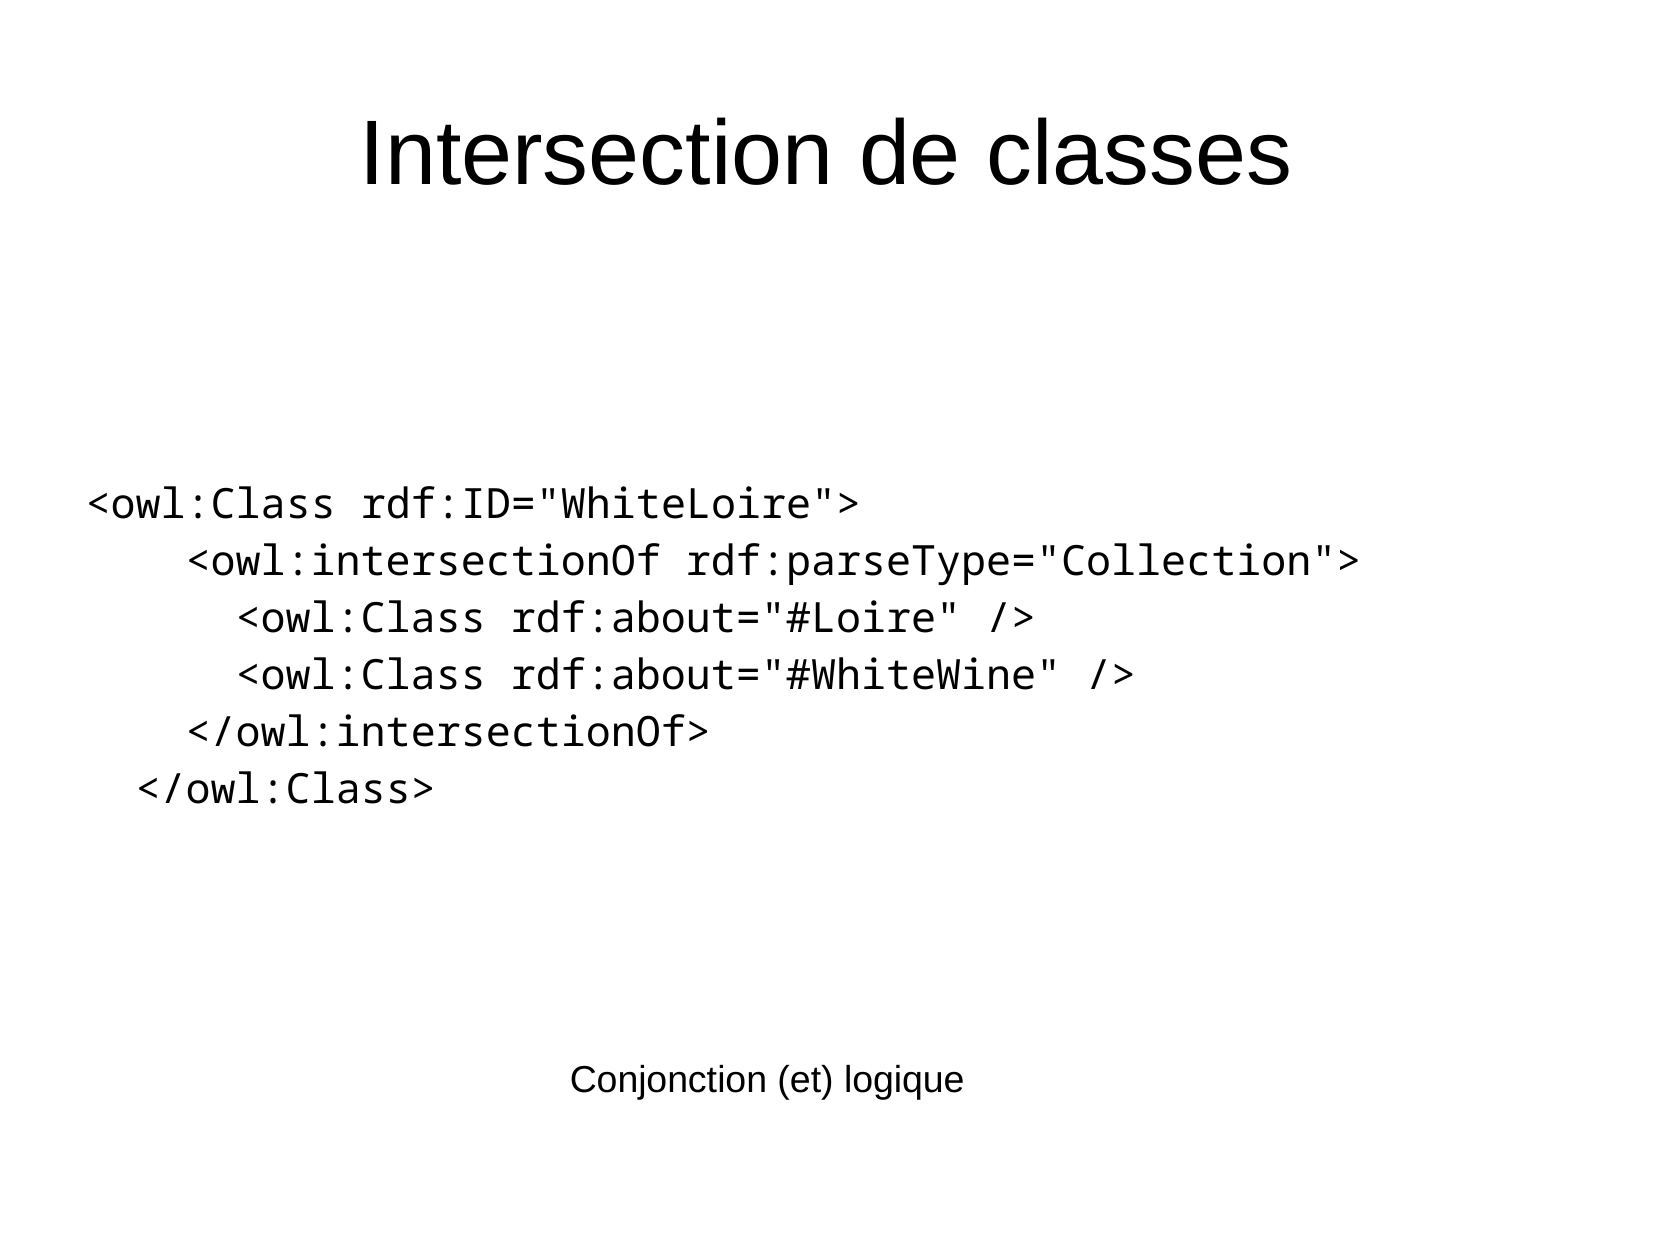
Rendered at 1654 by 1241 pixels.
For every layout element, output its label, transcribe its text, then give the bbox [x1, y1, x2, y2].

text_box <owl:Class rdf:ID="WhiteLoire"> <owl:intersectionOf rdf:parseType="Collection"> <owl:Class rdf:about="#Loire" /> <owl:Class rdf:about="#WhiteWine" /> </owl:intersectionOf> </owl:Class> [70, 466, 1583, 773]
text_box Conjonction (et) logique [555, 1051, 980, 1108]
title Intersection de classes [82, 49, 1571, 257]
